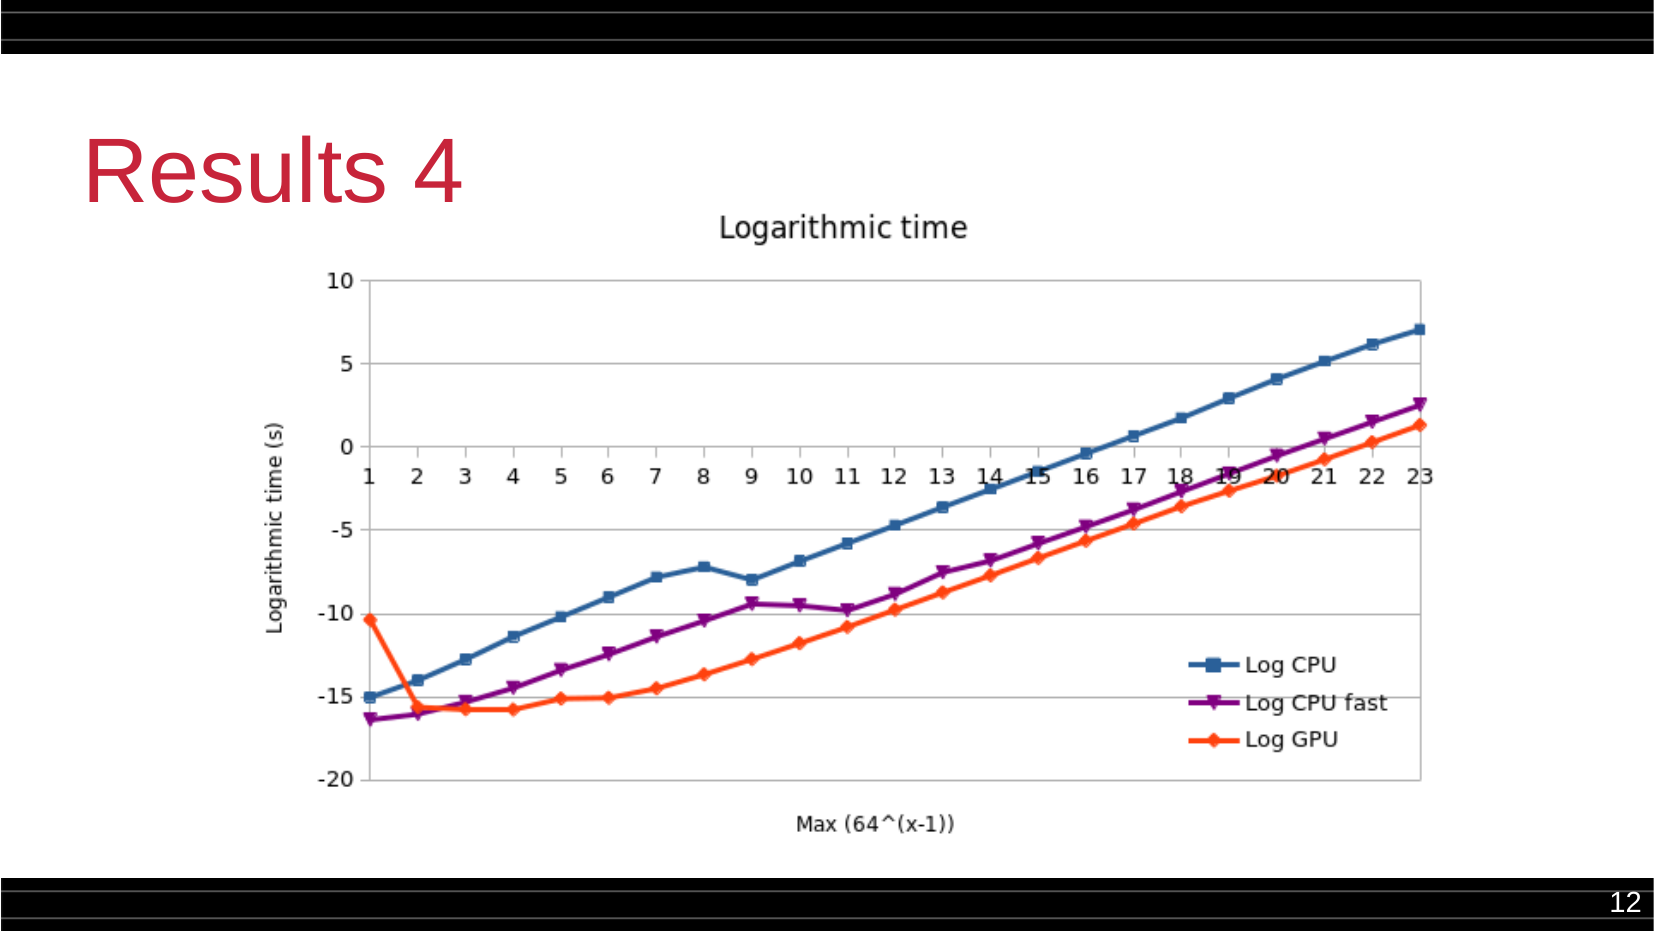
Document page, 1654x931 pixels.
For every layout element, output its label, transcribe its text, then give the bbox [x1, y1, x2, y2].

title Results 4 [82, 92, 1571, 249]
picture [1, 0, 1654, 54]
picture [227, 249, 1458, 871]
picture [1, 878, 1654, 931]
